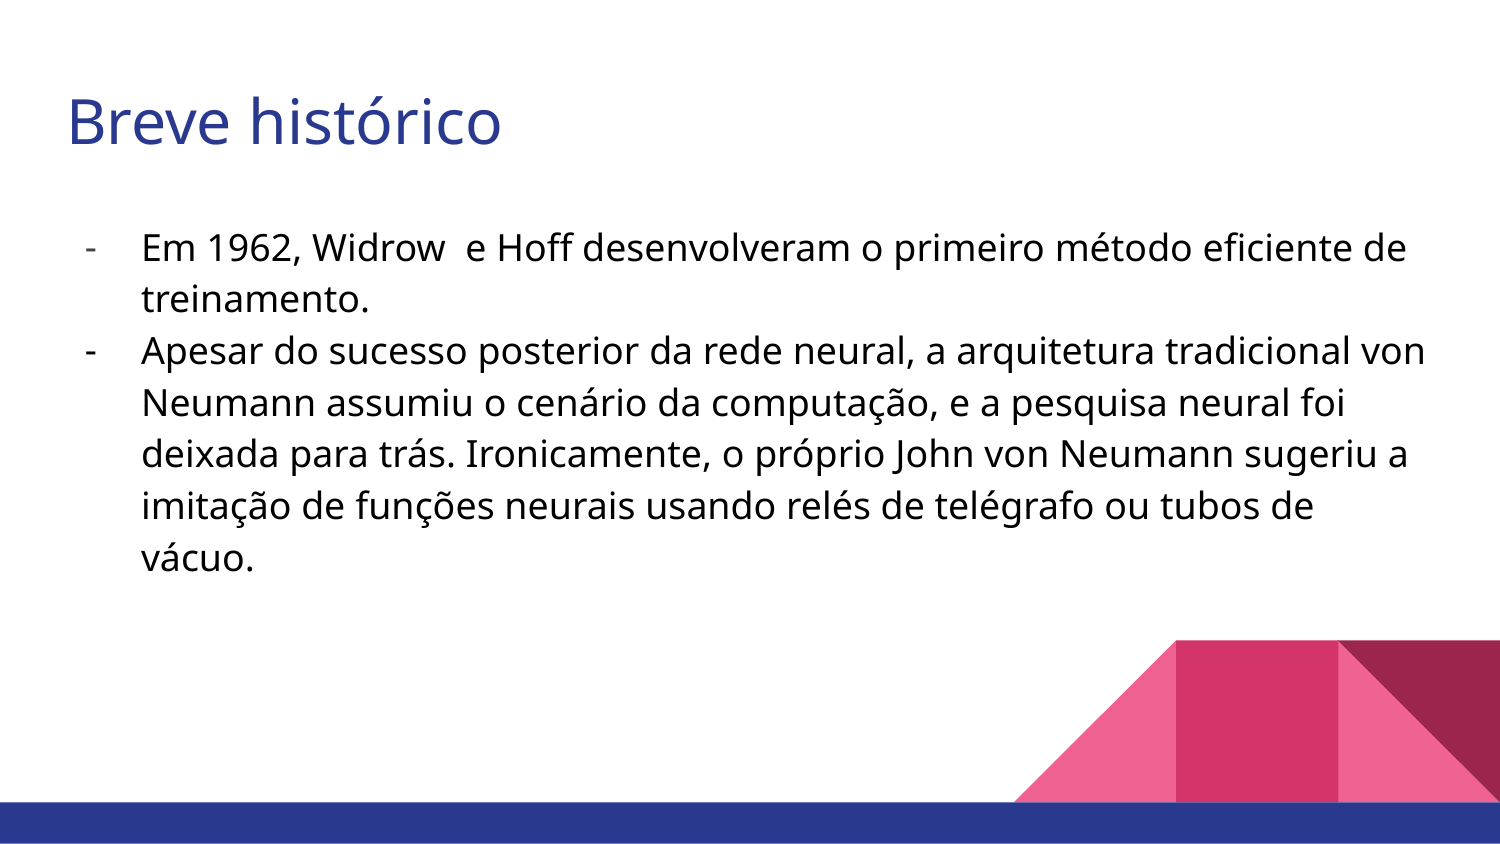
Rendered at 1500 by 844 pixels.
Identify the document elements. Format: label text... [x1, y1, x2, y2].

list Em 1962, Widrow e Hoff desenvolveram o primeiro método eficiente de treinamento. Apesar do sucesso posterior da rede neural, a arquitetura tradicional von Neumann assumiu o cenário da computação, e a pesquisa neural foi deixada para trás. Ironicamente, o próprio John von Neumann sugeriu a imitação de funções neurais usando relés de telégrafo ou tubos de vácuo. [51, 201, 1449, 750]
title Breve histórico [51, 67, 1449, 167]
